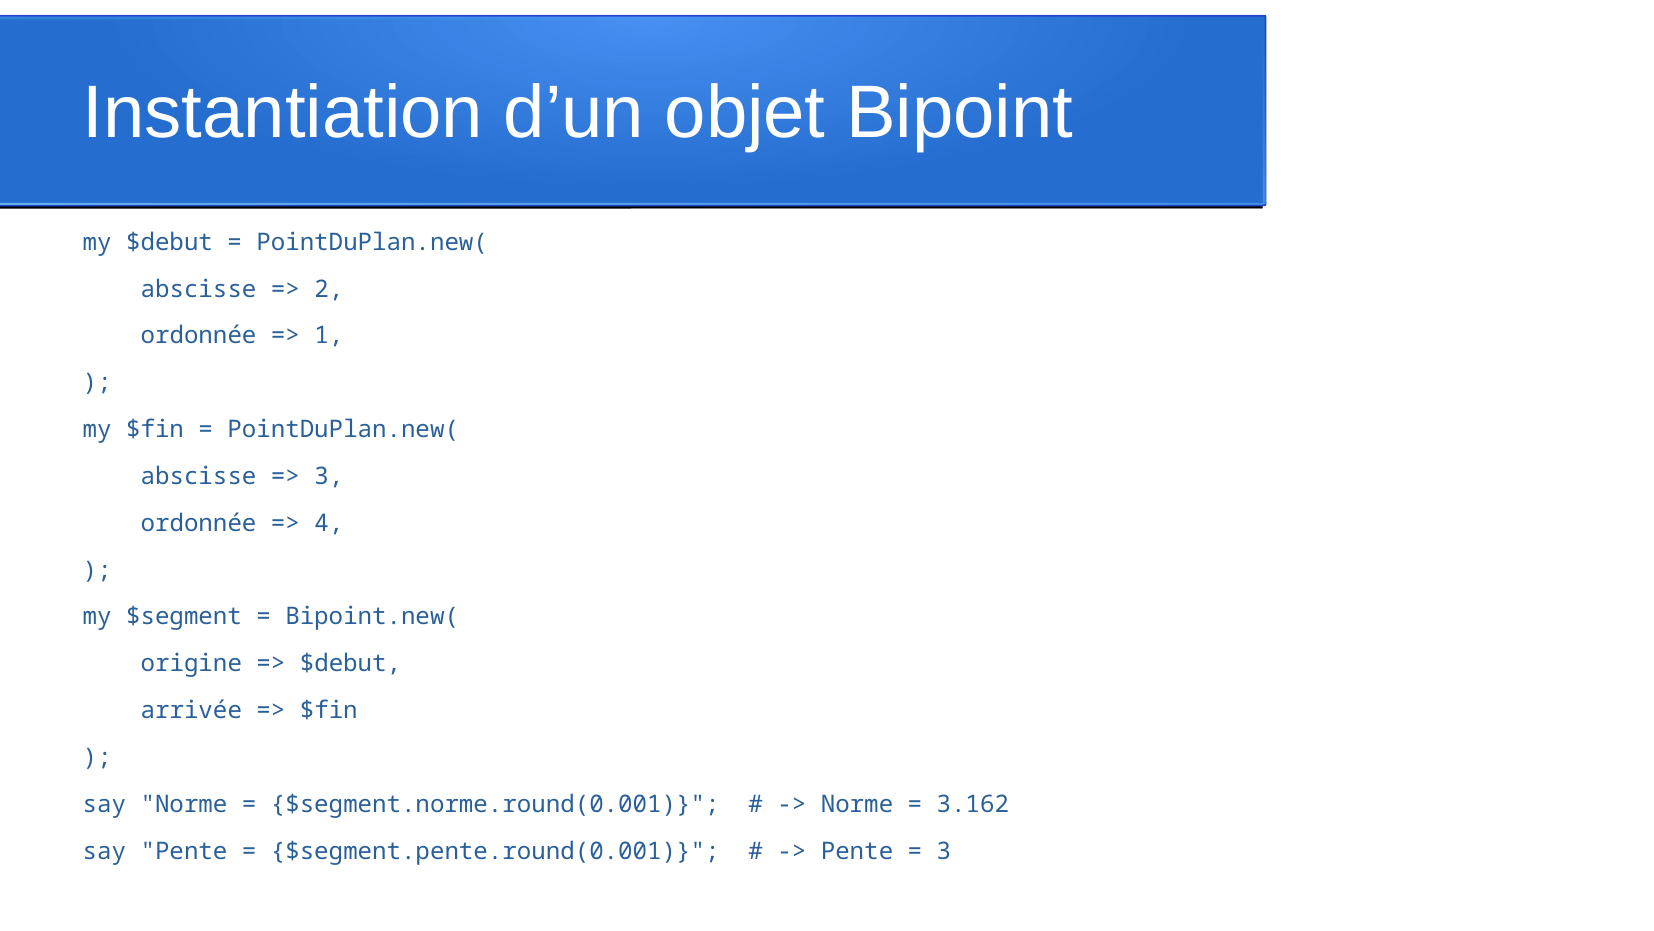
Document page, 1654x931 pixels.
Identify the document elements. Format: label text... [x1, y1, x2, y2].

list my $debut = PointDuPlan.new( abscisse => 2, ordonnée => 1, ); my $fin = PointDuPlan.new( abscisse => 3, ordonnée => 4, ); my $segment = Bipoint.new( origine => $debut, arrivée => $fin ); say "Norme = {$segment.norme.round(0.001)}"; # -> Norme = 3.162 say "Pente = {$segment.pente.round(0.001)}"; # -> Pente = 3 [82, 224, 1571, 875]
picture [0, 13, 1270, 212]
title Instantiation d’un objet Bipoint [82, 35, 1235, 189]
